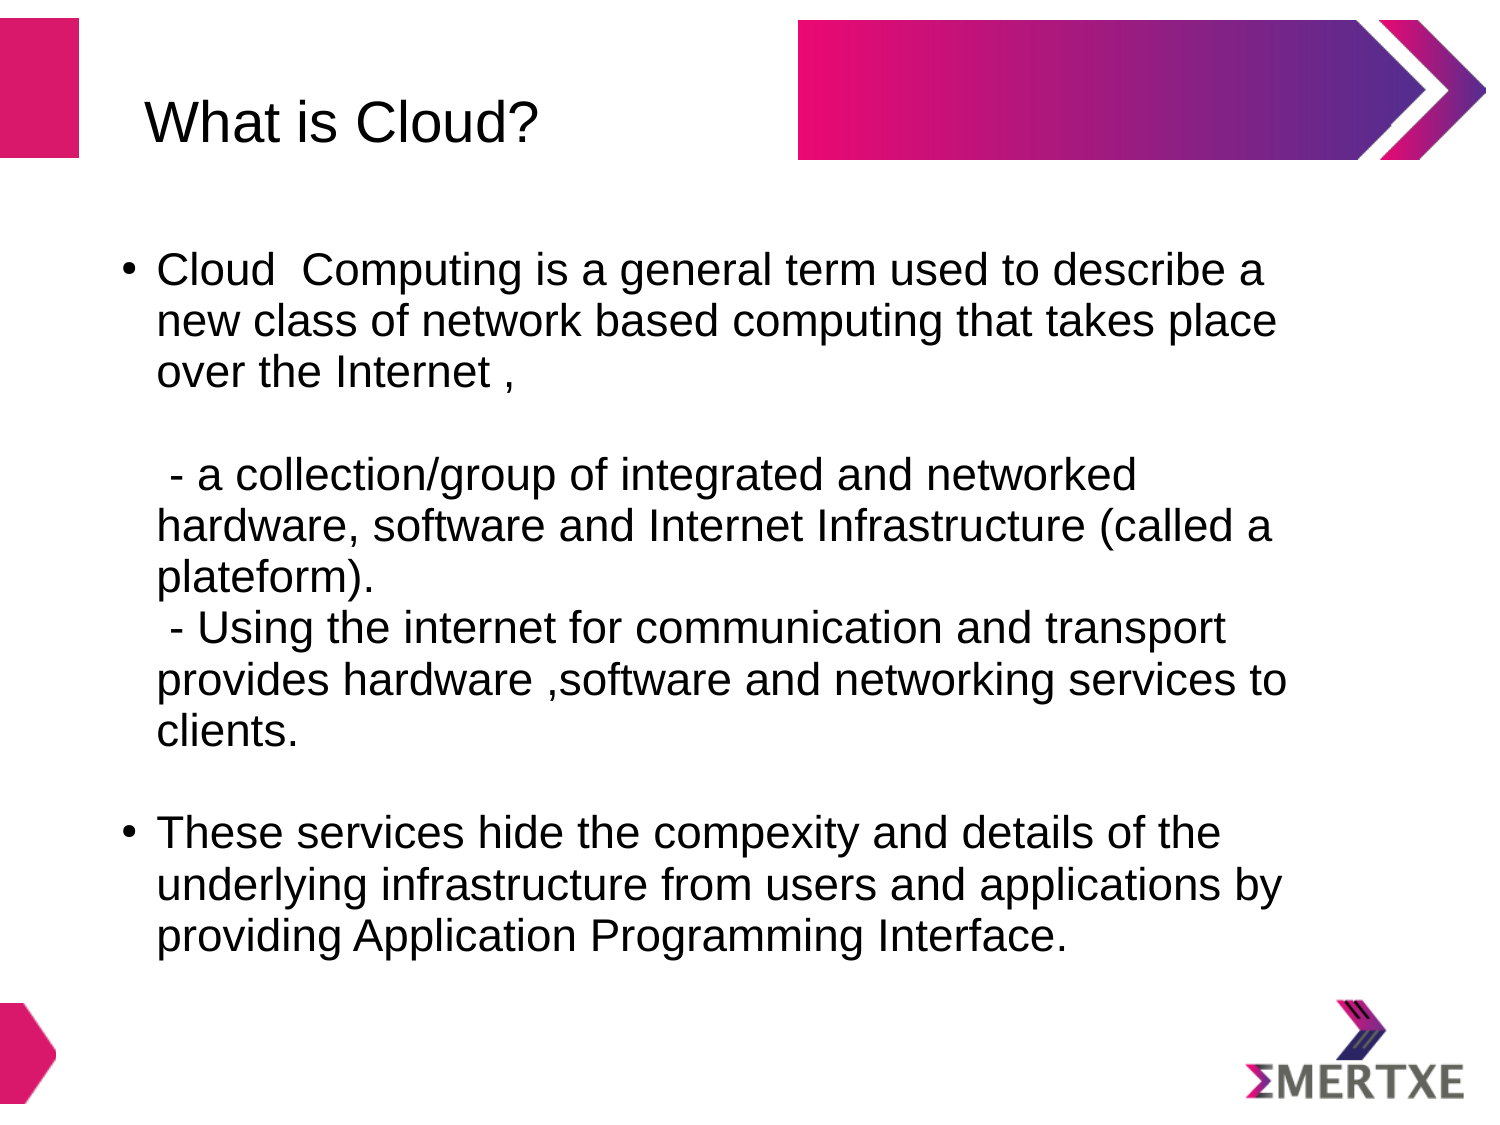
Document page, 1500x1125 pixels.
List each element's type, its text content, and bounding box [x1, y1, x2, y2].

picture [1245, 996, 1465, 1099]
picture [798, 20, 1486, 160]
text_box Cloud Computing is a general term used to describe a new class of network based computing that takes place over the Internet , - a collection/group of integrated and networked hardware, software and Internet Infrastructure (called a plateform). - Using the internet for communication and transport provides hardware ,software and networking services to clients. These services hide the compexity and details of the underlying infrastructure from users and applications by providing Application Programming Interface. [106, 236, 1359, 1020]
text_box What is Cloud? [129, 82, 733, 163]
